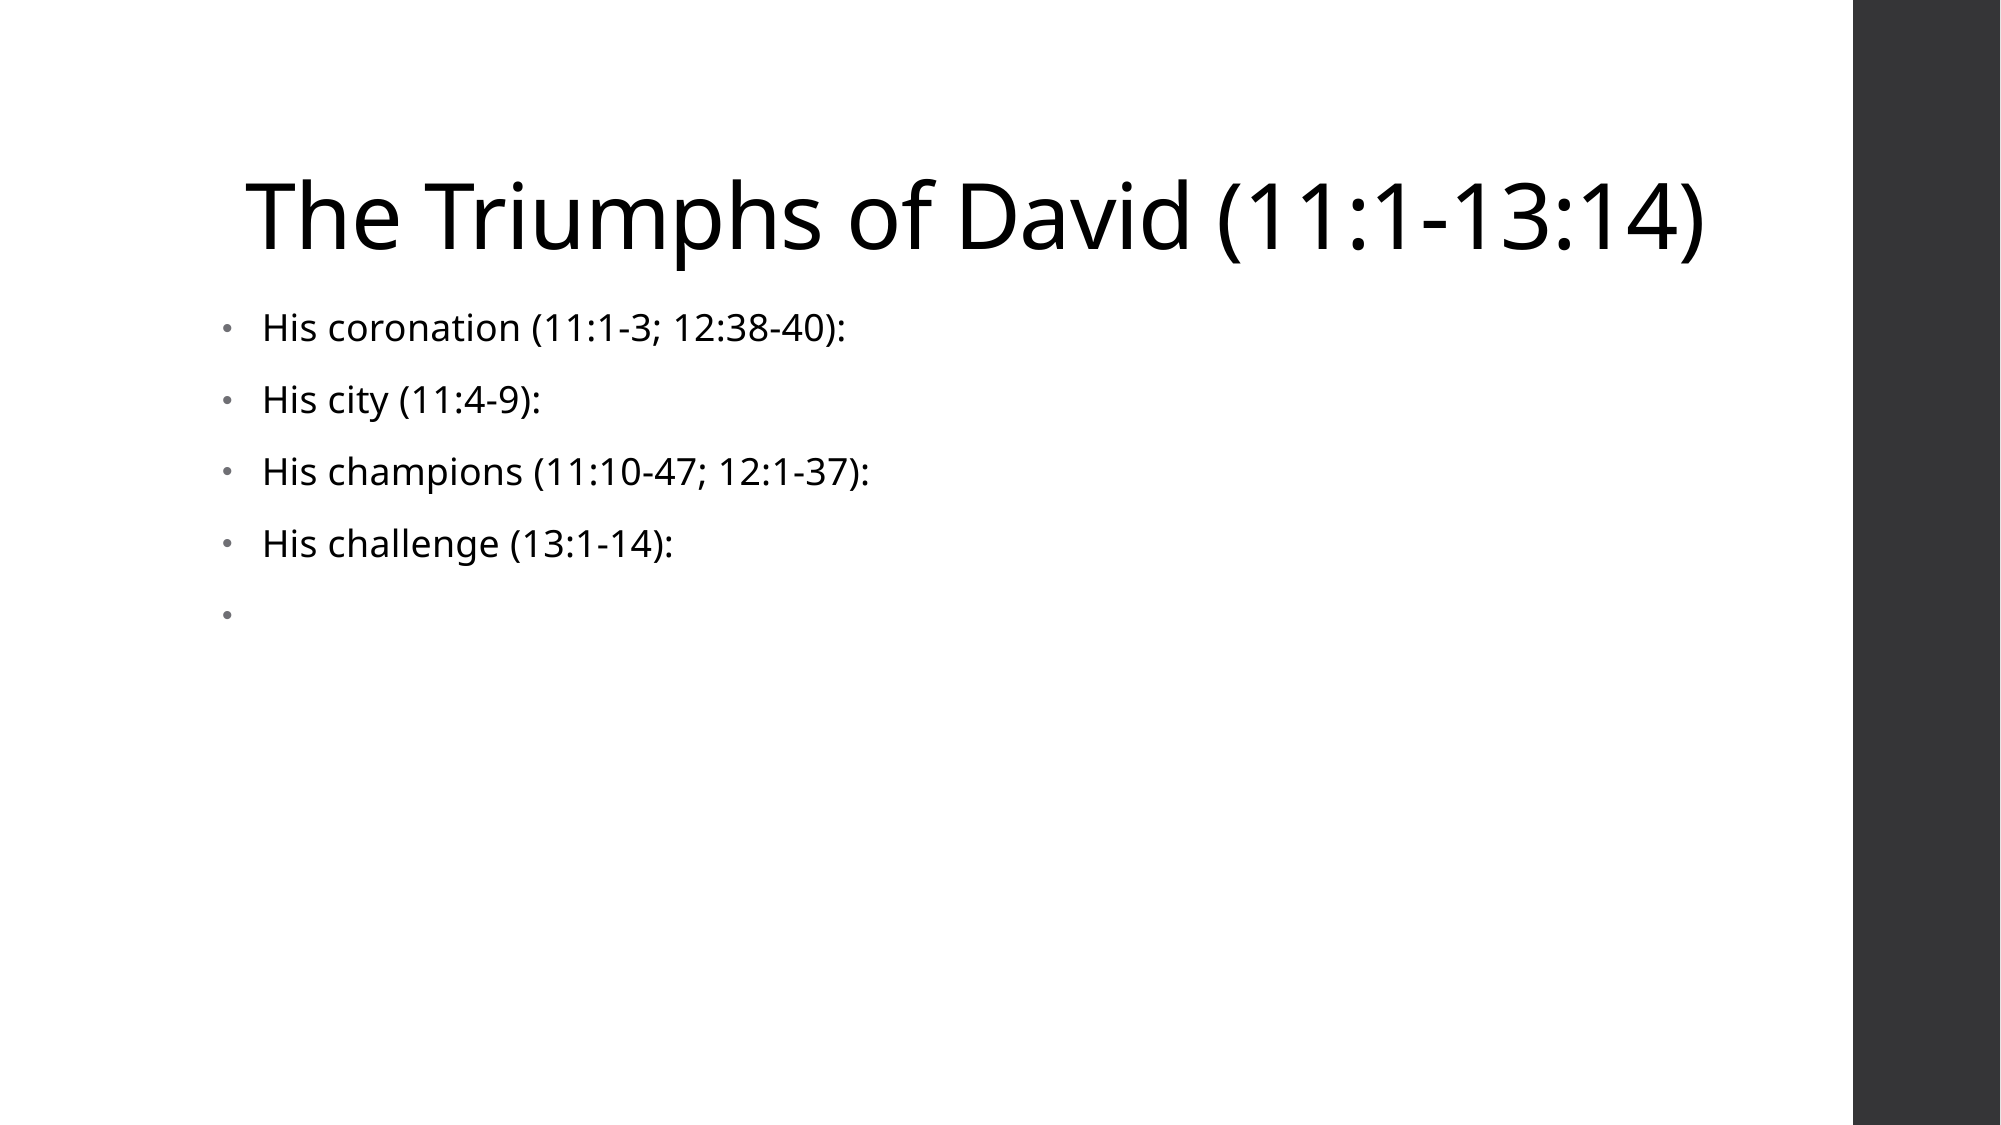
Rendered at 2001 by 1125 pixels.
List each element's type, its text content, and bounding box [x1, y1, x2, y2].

list His coronation (11:1-3; 12:38-40): His city (11:4-9): His champions (11:10-47; 12:1-37): His challenge (13:1-14): [206, 299, 1617, 1014]
title The Triumphs of David (11:1-13:14) [206, 60, 1797, 278]
